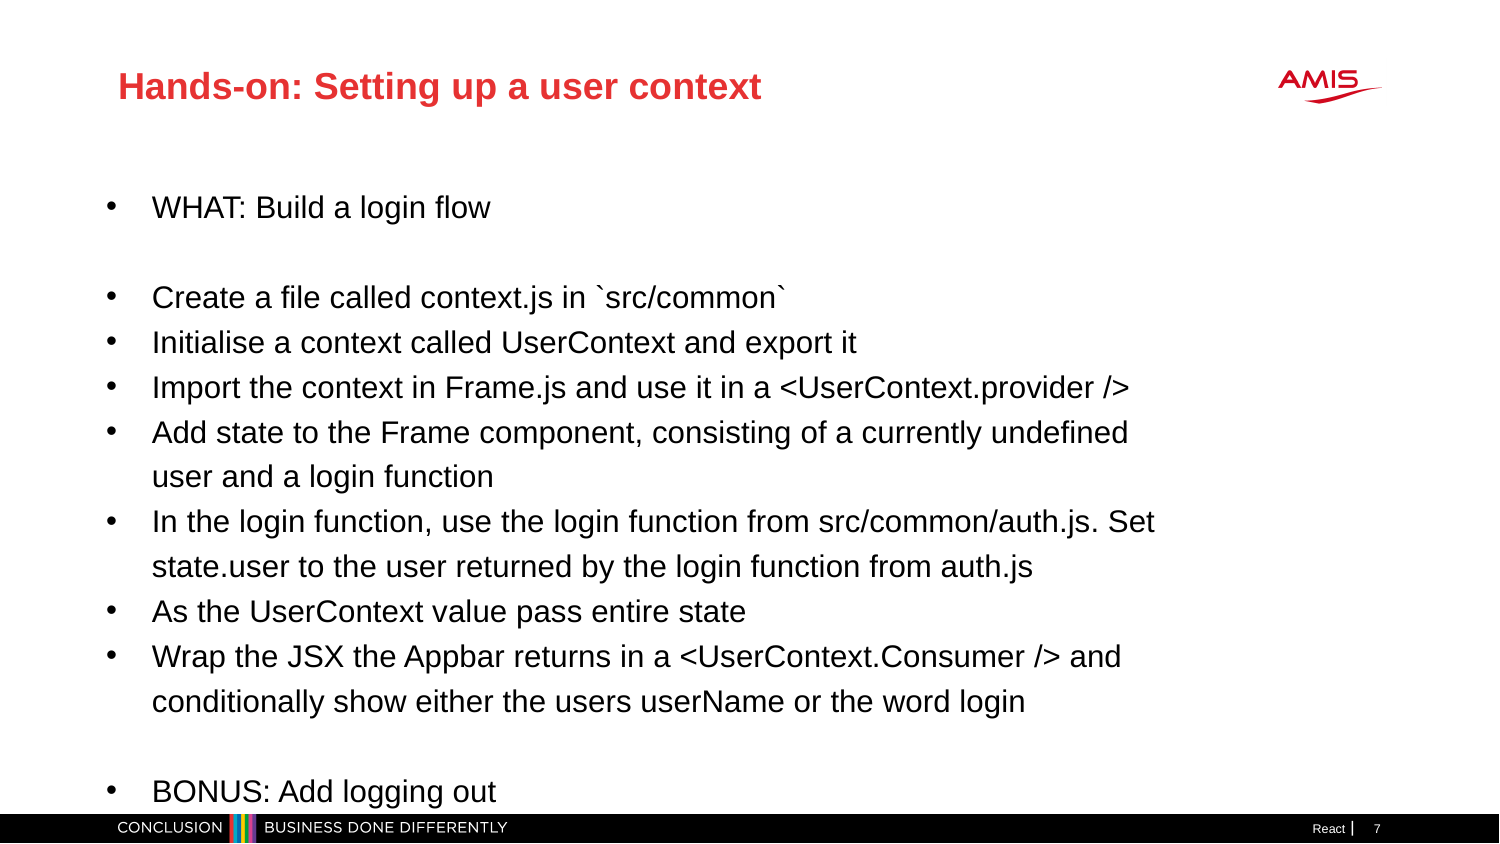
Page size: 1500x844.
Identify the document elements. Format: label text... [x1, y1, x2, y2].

picture [0, 814, 236, 843]
text_box React [814, 820, 1346, 838]
text_box WHAT: Build a login flow Create a file called context.js in `src/common` Initialise a context called UserContext and export it Import the context in Frame.js and use it in a <UserContext.provider /> Add state to the Frame component, consisting of a currently undefined user and a login function In the login function, use the login function from src/common/auth.js. Set state.user to the user returned by the login function from auth.js As the UserContext value pass entire state Wrap the JSX the Appbar returns in a <UserContext.Consumer /> and conditionally show either the users userName or the word login BONUS: Add logging out [104, 134, 1191, 772]
picture [239, 814, 1499, 843]
text_box <number> [1358, 820, 1381, 838]
text_box Hands-on: Setting up a user context [118, 47, 1204, 129]
picture [1204, 58, 1387, 106]
